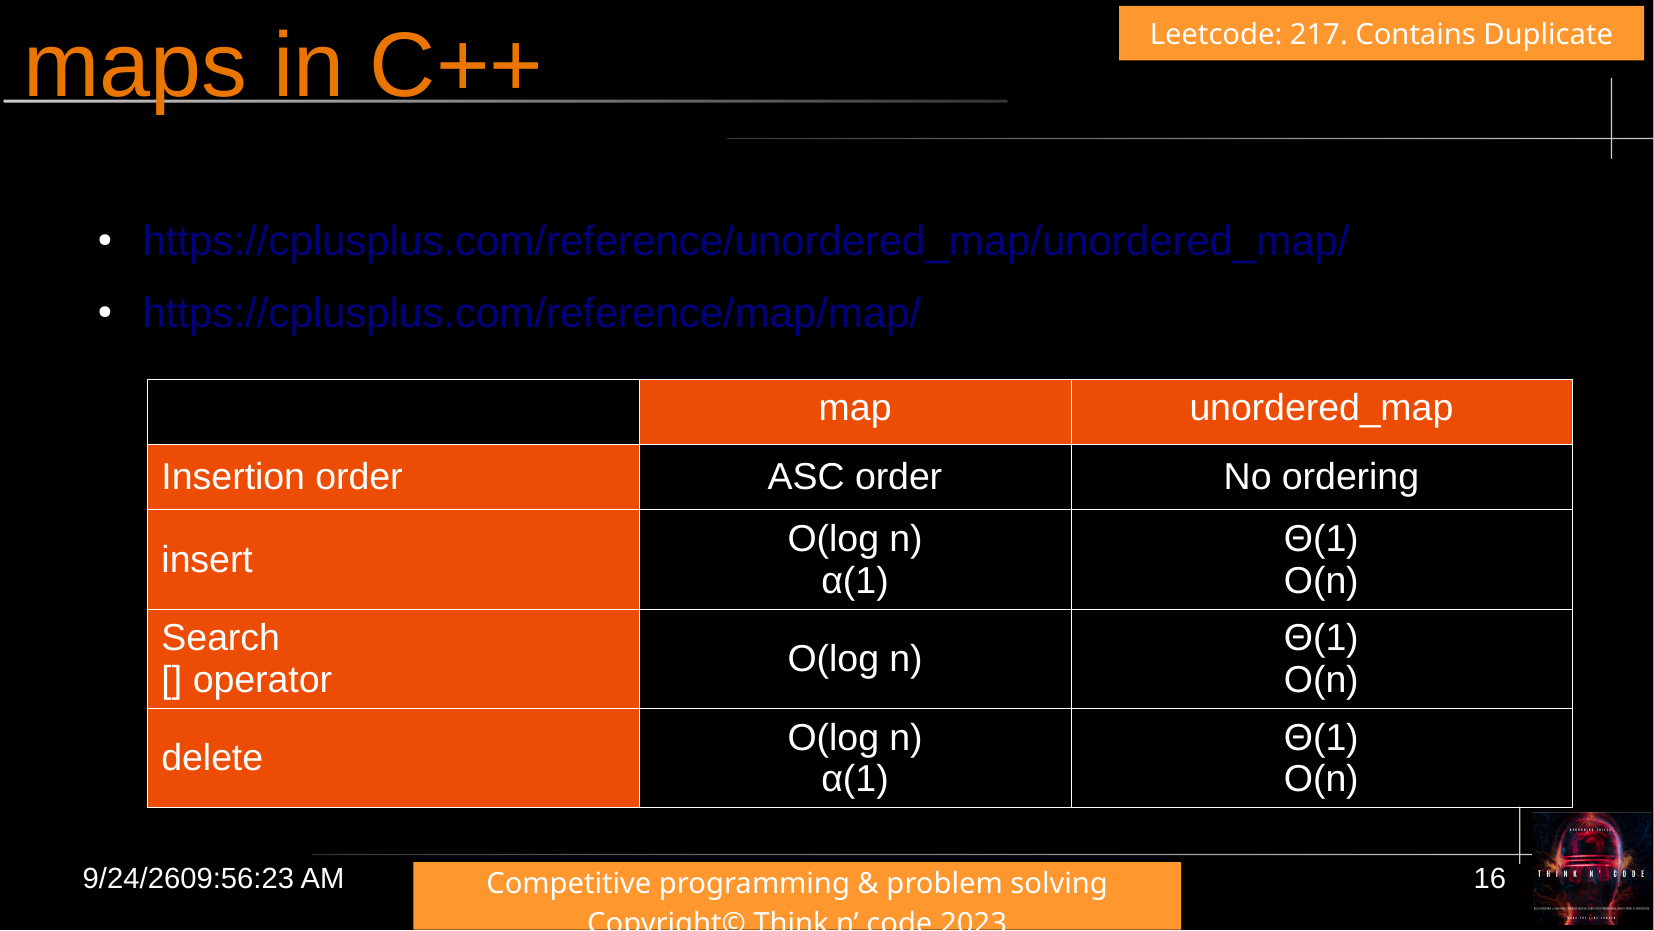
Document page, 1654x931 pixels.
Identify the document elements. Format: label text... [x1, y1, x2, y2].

table_cell Insertion order [148, 445, 639, 509]
table_cell O(log n) [640, 610, 1071, 708]
table_cell O(log n) α(1) [640, 709, 1071, 807]
list https://cplusplus.com/reference/unordered_map/unordered_map/ https://cplusplus.com/reference/map/map/ [82, 217, 1571, 338]
table_cell Θ(1) O(n) [1072, 510, 1572, 609]
table_cell No ordering [1072, 445, 1572, 509]
table_cell Θ(1) O(n) [1072, 709, 1572, 807]
picture [1532, 812, 1652, 925]
table_cell insert [148, 510, 639, 609]
table_cell Θ(1) O(n) [1072, 610, 1572, 708]
table_header [148, 380, 639, 444]
table_cell O(log n) α(1) [640, 510, 1071, 609]
title maps in C++ [23, 11, 1589, 119]
table_header map [640, 380, 1071, 444]
table_cell delete [148, 709, 639, 807]
table_header unordered_map [1072, 380, 1572, 444]
table_cell Search [] operator [148, 610, 639, 708]
table_cell ASC order [640, 445, 1071, 509]
